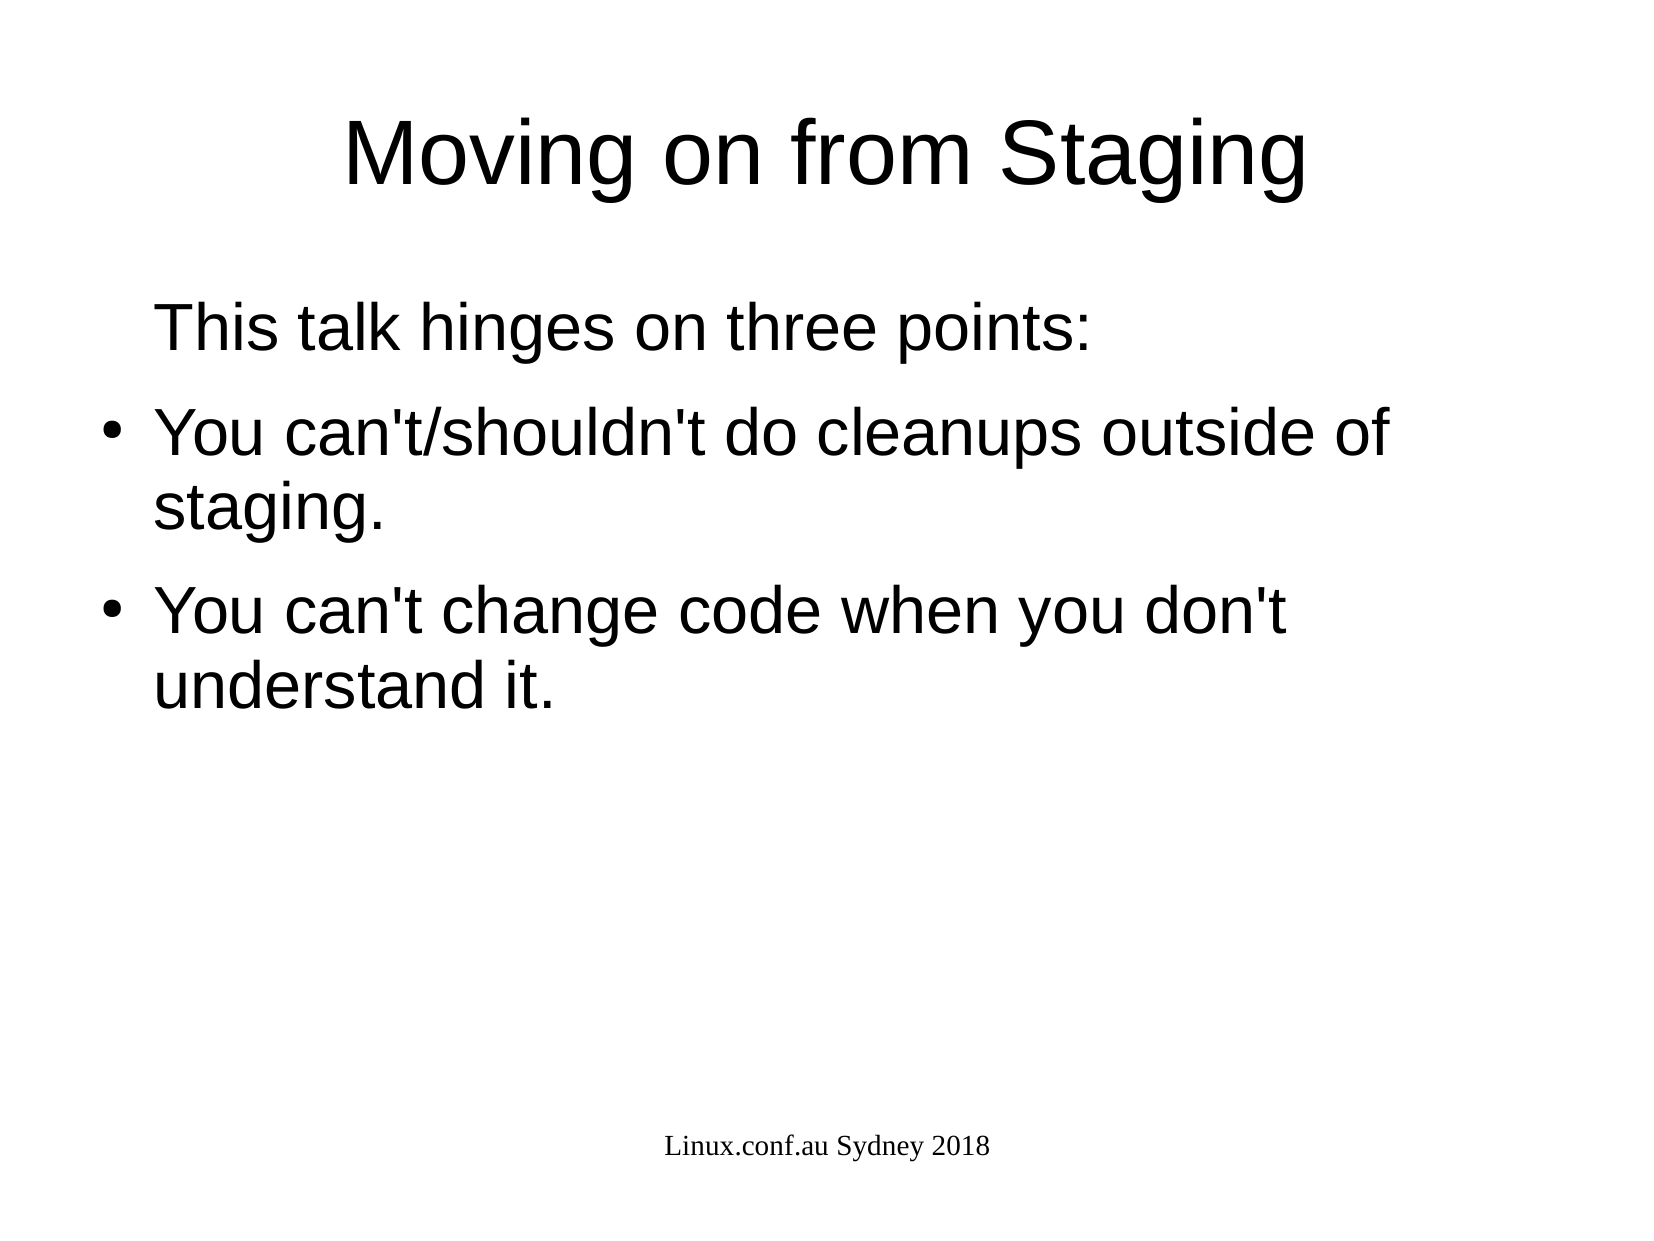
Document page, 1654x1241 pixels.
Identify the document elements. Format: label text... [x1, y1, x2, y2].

title Moving on from Staging [82, 49, 1571, 257]
list This talk hinges on three points: You can't/shouldn't do cleanups outside of staging. You can't change code when you don't understand it. [82, 290, 1571, 1010]
